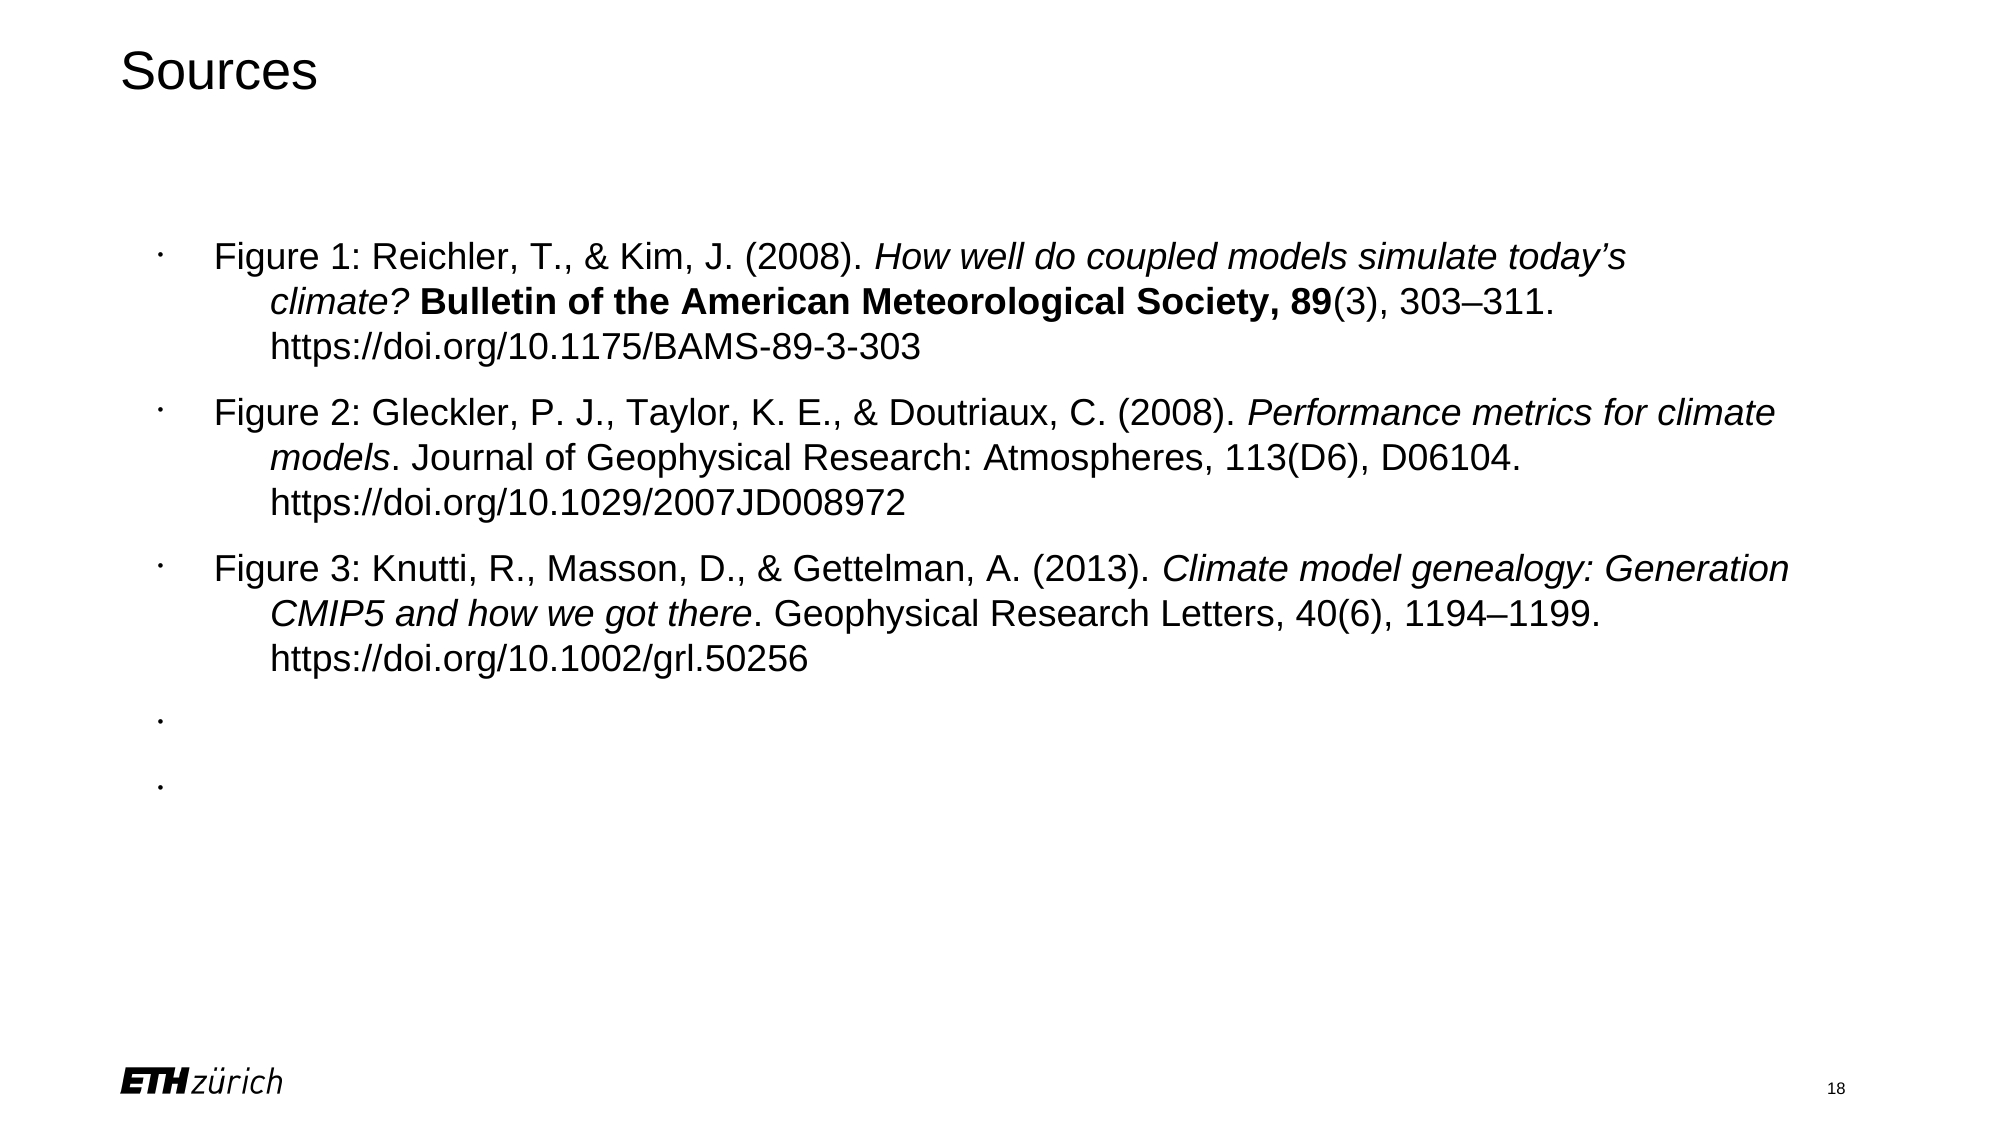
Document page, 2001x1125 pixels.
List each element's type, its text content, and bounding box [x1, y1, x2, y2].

title Sources [120, 42, 1880, 191]
list Figure 1: Reichler, T., & Kim, J. (2008). How well do coupled models simulate today’s climate? Bulletin of the American Meteorological Society, 89(3), 303–311. https://doi.org/10.1175/BAMS-89-3-303 Figure 2: Gleckler, P. J., Taylor, K. E., & Doutriaux, C. (2008). Performance metrics for climate models. Journal of Geophysical Research: Atmospheres, 113(D6), D06104. https://doi.org/10.1029/2007JD008972 Figure 3: Knutti, R., Masson, D., & Gettelman, A. (2013). Climate model genealogy: Generation CMIP5 and how we got there. Geophysical Research Letters, 40(6), 1194–1199. https://doi.org/10.1002/grl.50256 [120, 231, 1880, 1000]
slide_number 18 [1827, 1069, 1880, 1106]
